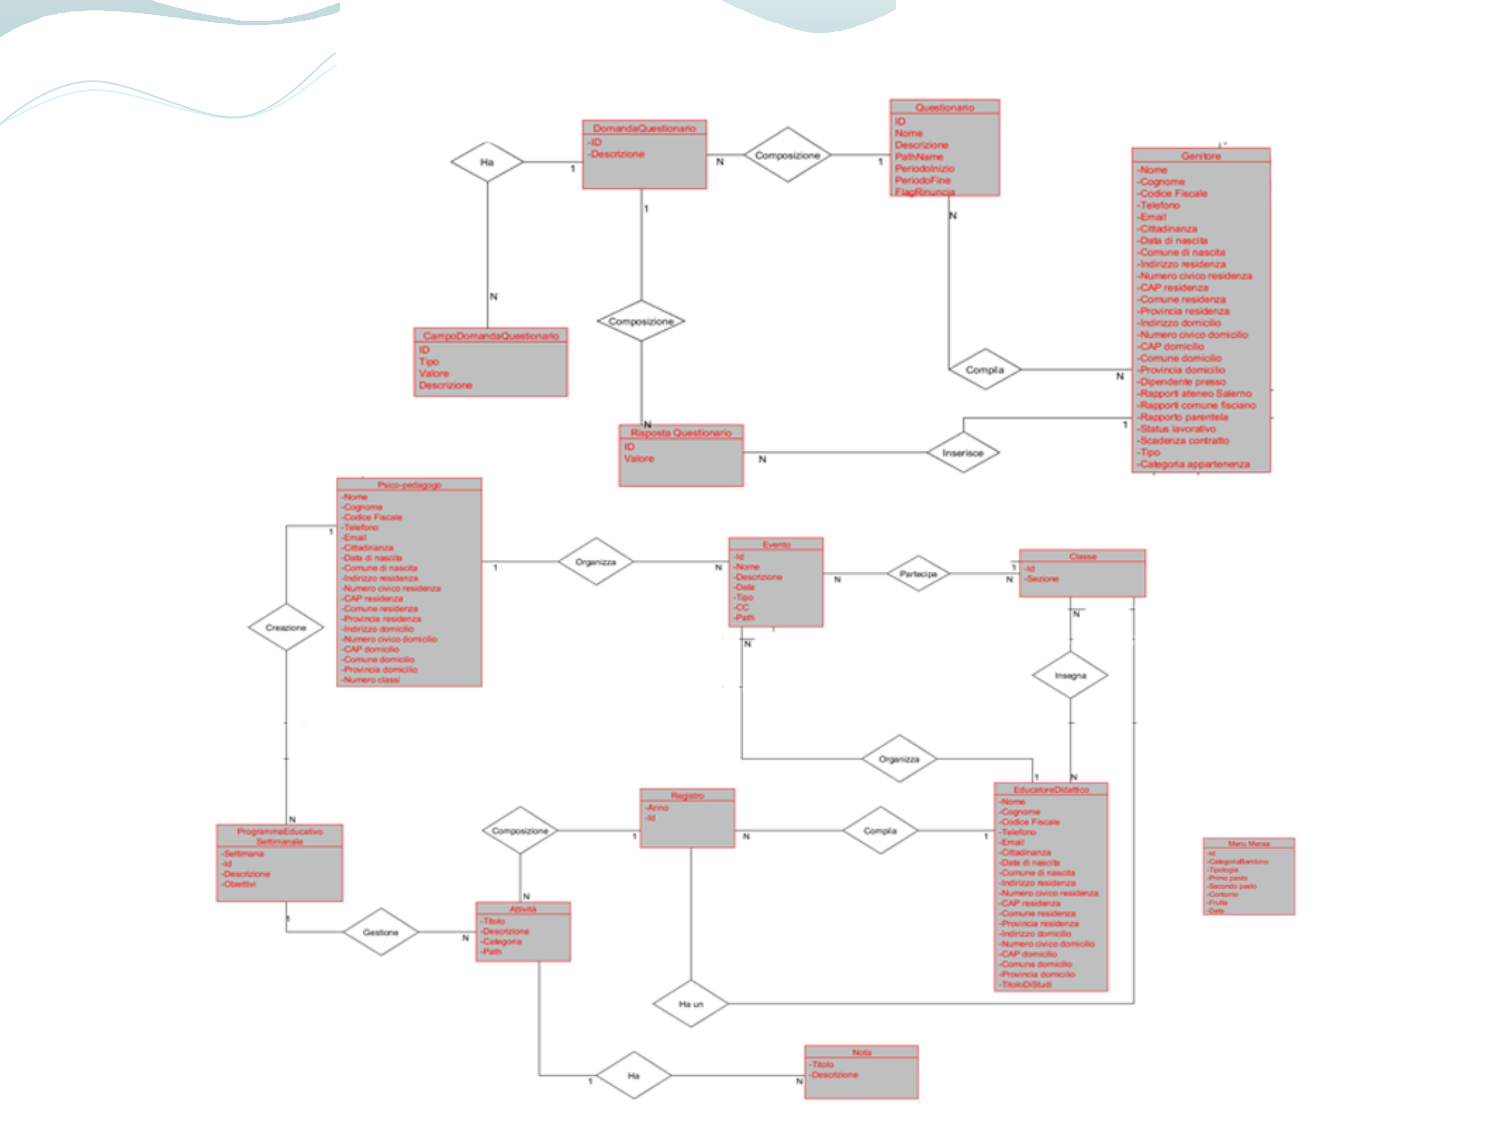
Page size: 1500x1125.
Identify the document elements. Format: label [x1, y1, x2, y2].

picture [200, 47, 1326, 1111]
